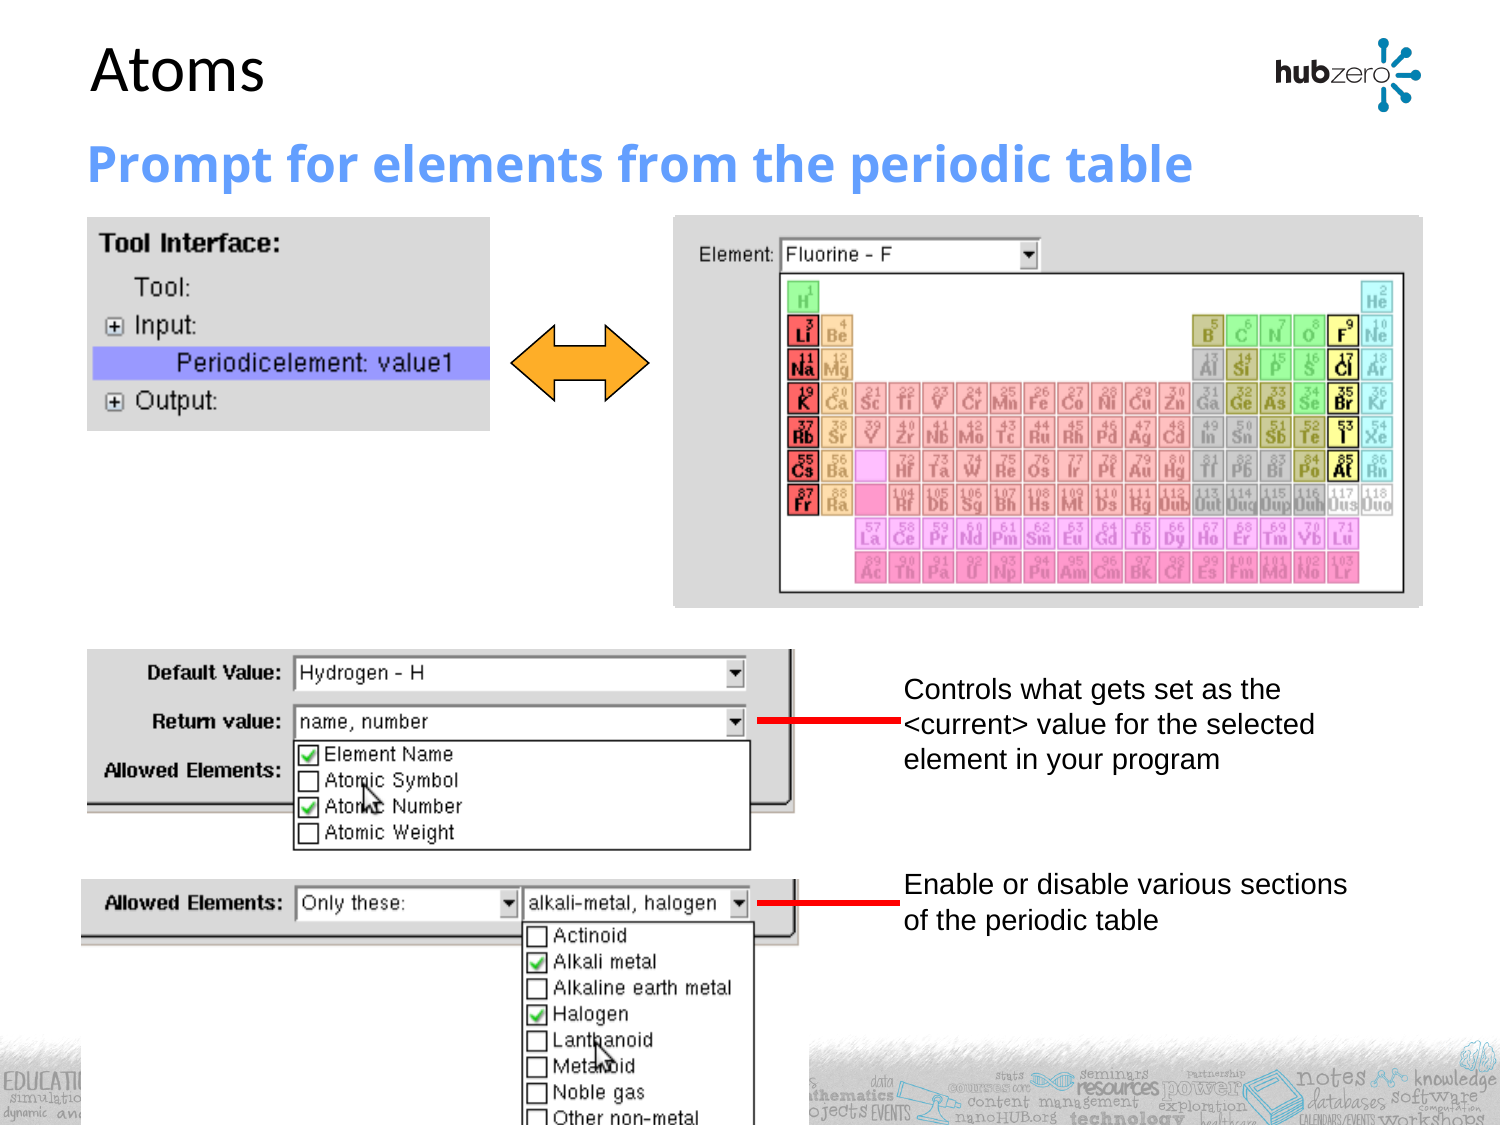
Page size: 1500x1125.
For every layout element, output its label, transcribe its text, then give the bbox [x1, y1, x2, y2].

text_box Controls what gets set as the <current> value for the selected element in your program [888, 662, 1331, 783]
picture [87, 649, 813, 864]
text_box [511, 325, 649, 401]
text_box Prompt for elements from the periodic table [71, 124, 1210, 201]
picture [1272, 35, 1424, 115]
text_box Enable or disable various sections of the periodic table [888, 858, 1364, 944]
picture [87, 217, 490, 431]
picture [0, 879, 1500, 1125]
text_box Atoms [75, 12, 1249, 118]
picture [673, 215, 1423, 608]
